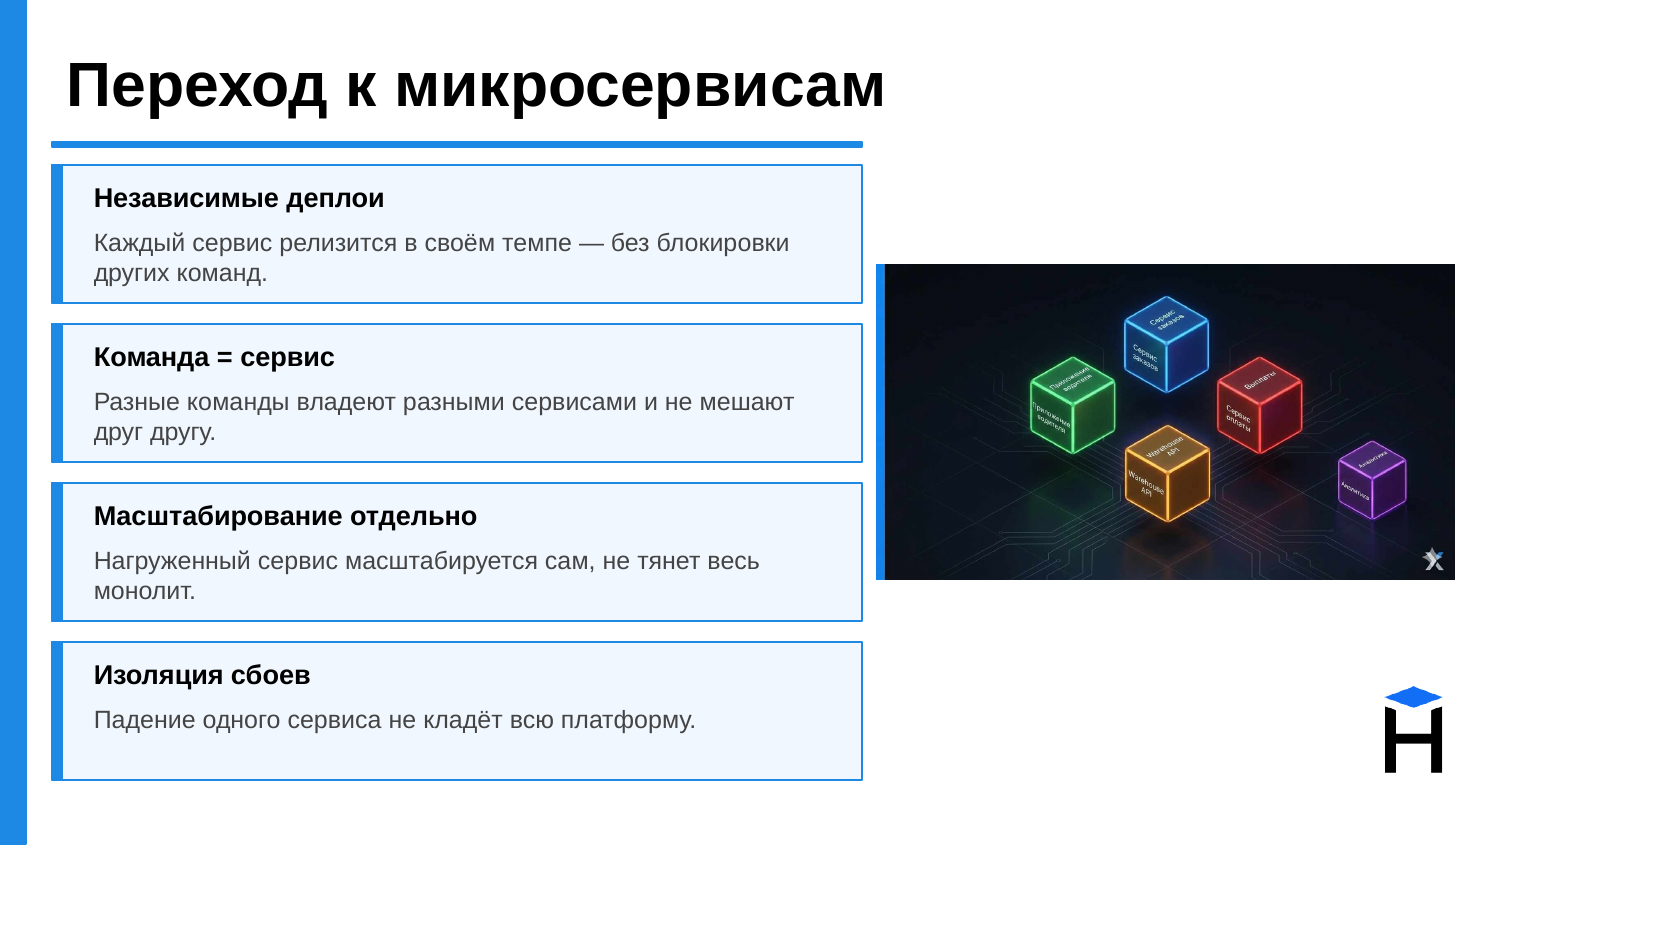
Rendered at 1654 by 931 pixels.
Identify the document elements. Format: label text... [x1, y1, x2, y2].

text_box Масштабирование отдельно [78, 490, 852, 539]
text_box Нагруженный сервис масштабируется сам, не тянет весь монолит. [78, 536, 847, 615]
text_box Команда = сервис [78, 331, 852, 380]
text_box Разные команды владеют разными сервисами и не мешают друг другу. [78, 378, 847, 456]
text_box [51, 483, 862, 621]
text_box Изоляция сбоев [78, 649, 852, 698]
text_box [0, 0, 27, 844]
text_box [51, 641, 862, 780]
picture [1384, 686, 1443, 773]
text_box [51, 165, 862, 303]
text_box [51, 142, 862, 147]
text_box Независимые деплои [78, 172, 852, 221]
picture [876, 264, 1455, 580]
text_box [51, 323, 862, 462]
text_box Падение одного сервиса не кладёт всю платформу. [78, 696, 847, 774]
text_box Переход к микросервисам [51, 26, 1447, 135]
text_box Каждый сервис релизится в своём темпе — без блокировки других команд. [78, 218, 847, 297]
